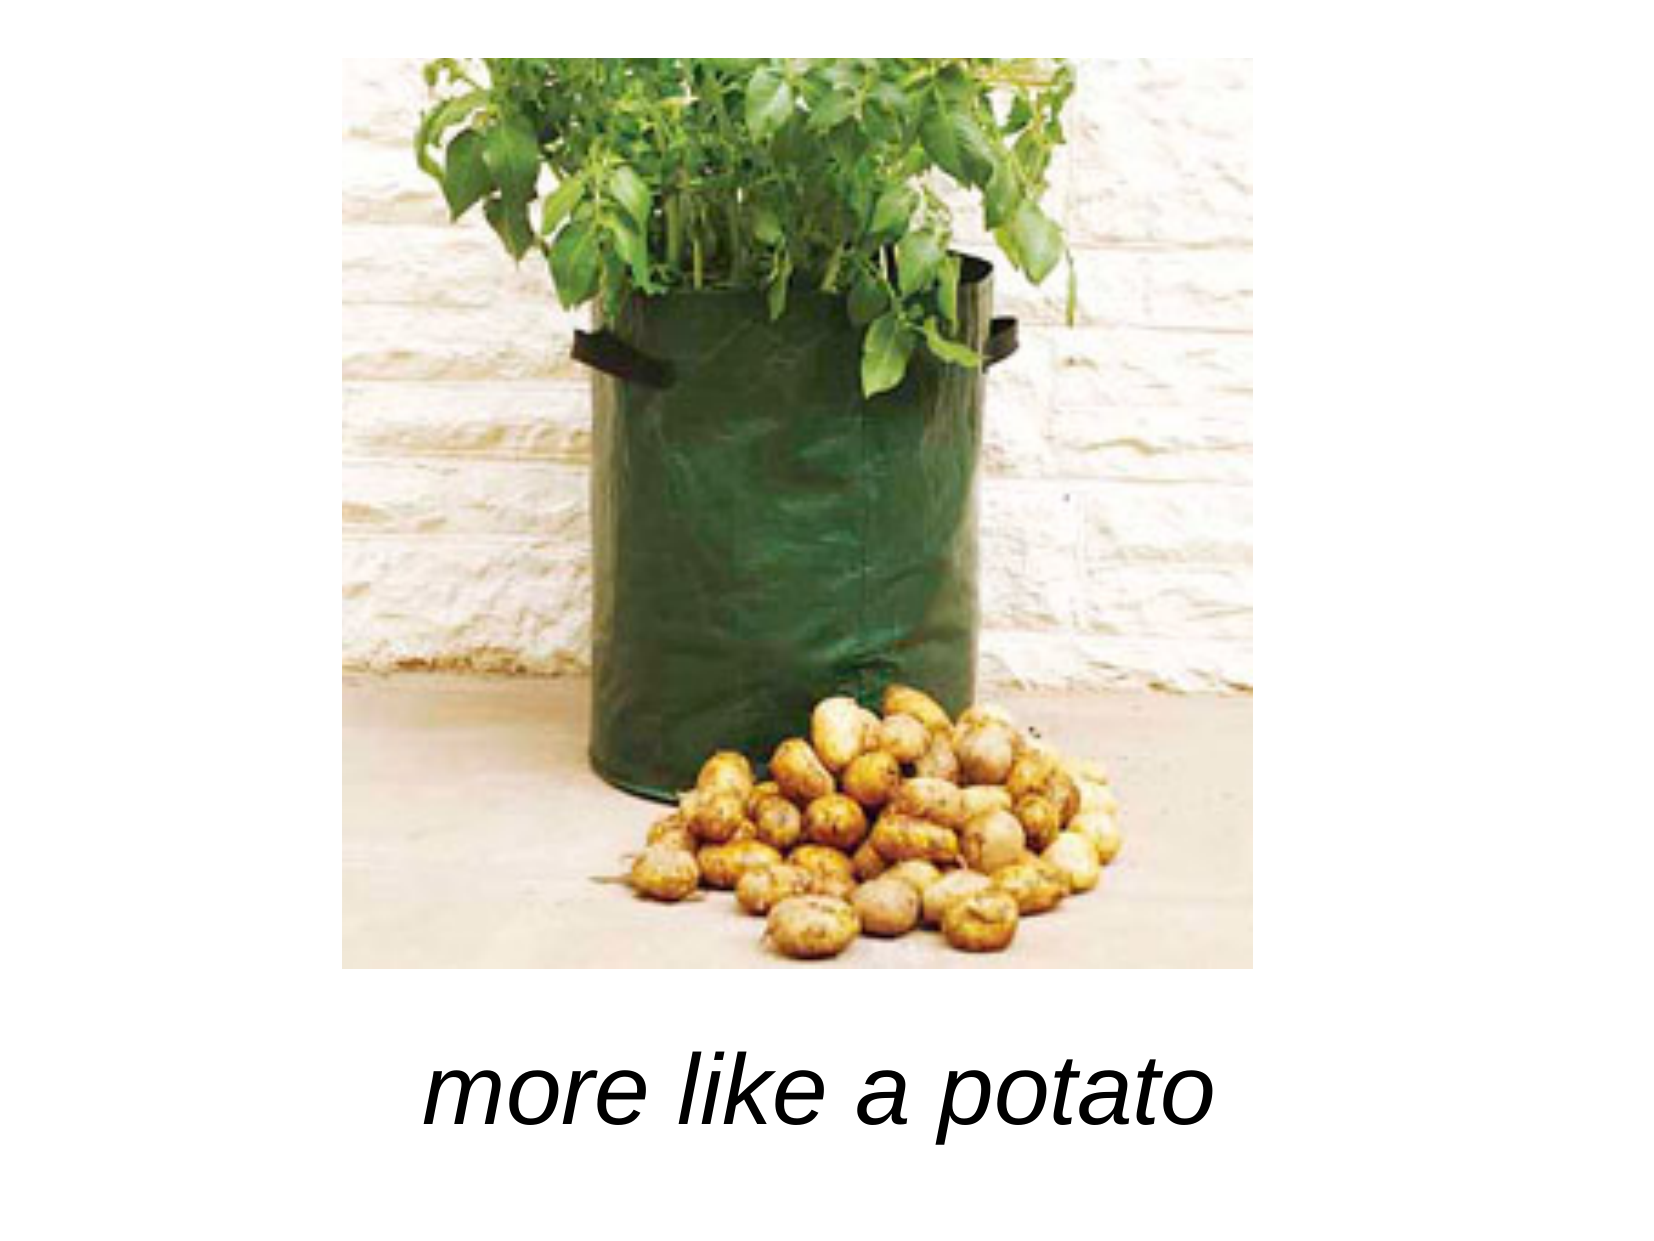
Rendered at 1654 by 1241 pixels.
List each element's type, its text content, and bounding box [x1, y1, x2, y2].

picture [342, 58, 1253, 969]
text_box more like a potato [92, 1010, 1548, 1170]
